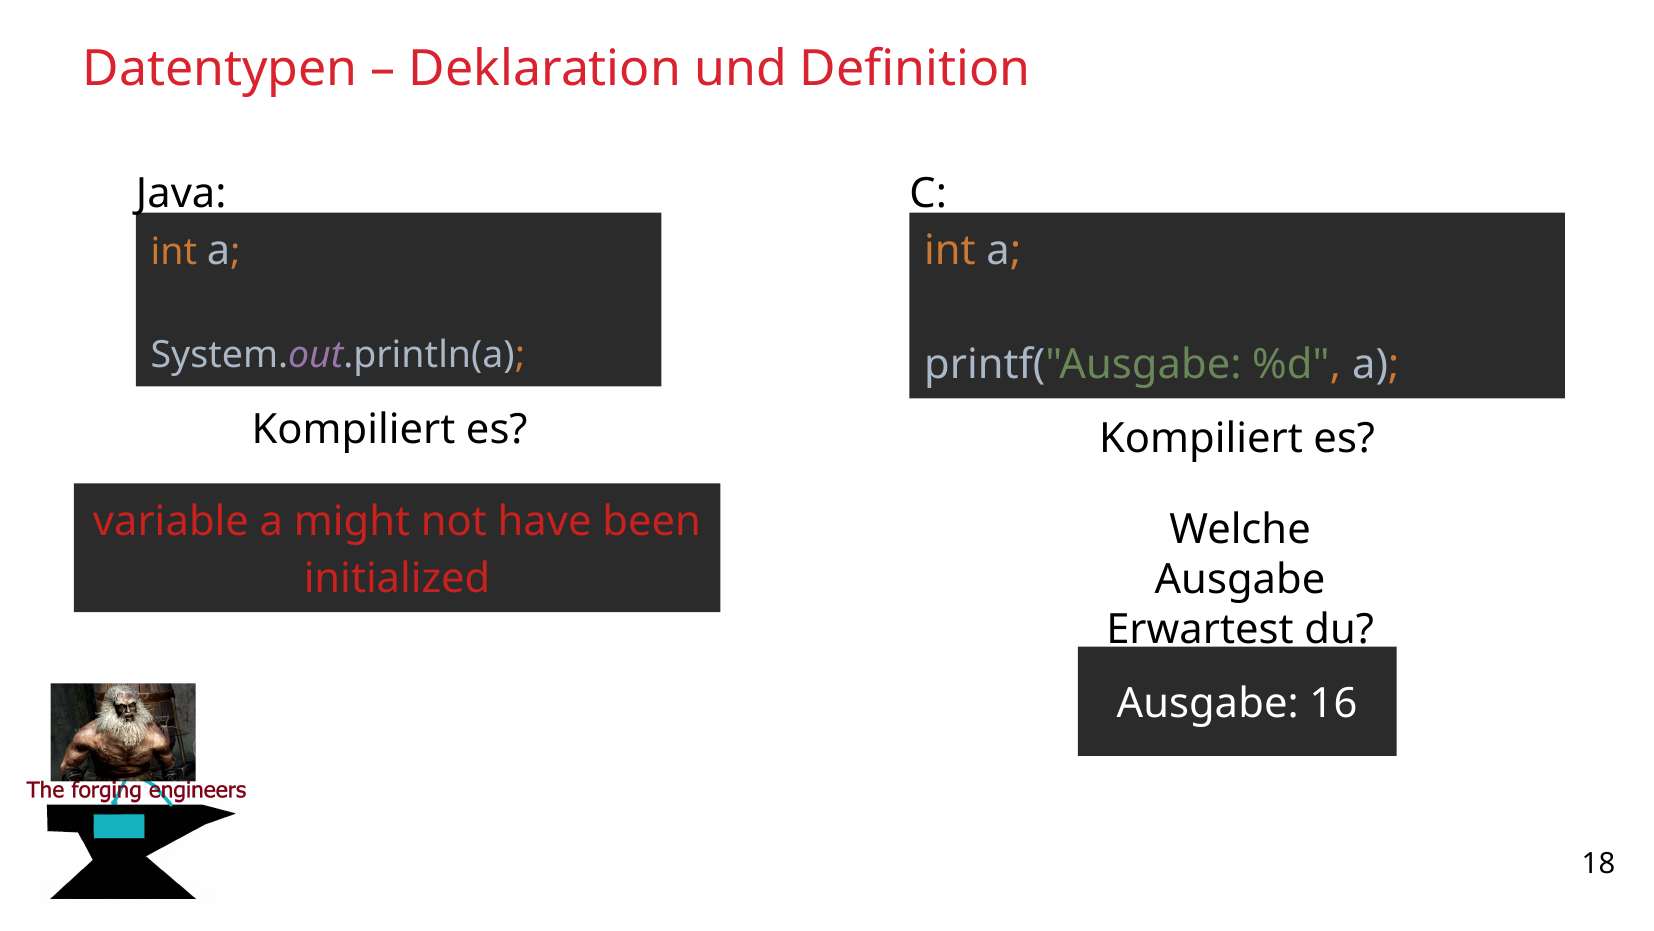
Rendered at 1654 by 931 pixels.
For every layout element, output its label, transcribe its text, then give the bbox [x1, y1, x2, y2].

text_box Ausgabe: 16 [1077, 646, 1397, 756]
text_box Kompiliert es? [224, 359, 556, 494]
text_box variable a might not have been initialized [73, 493, 721, 603]
text_box int a; printf("Ausgabe: %d", a); [909, 212, 1565, 370]
picture [17, 679, 254, 916]
text_box Welche Ausgabe Erwartest du? [1080, 507, 1400, 647]
text_box Java: [135, 165, 254, 213]
text_box int a; System.out.println(a); [135, 212, 662, 360]
text_box Kompiliert es? [1071, 369, 1403, 503]
title Datentypen – Deklaration und Definition [82, 37, 1571, 95]
text_box C: [909, 165, 1028, 213]
